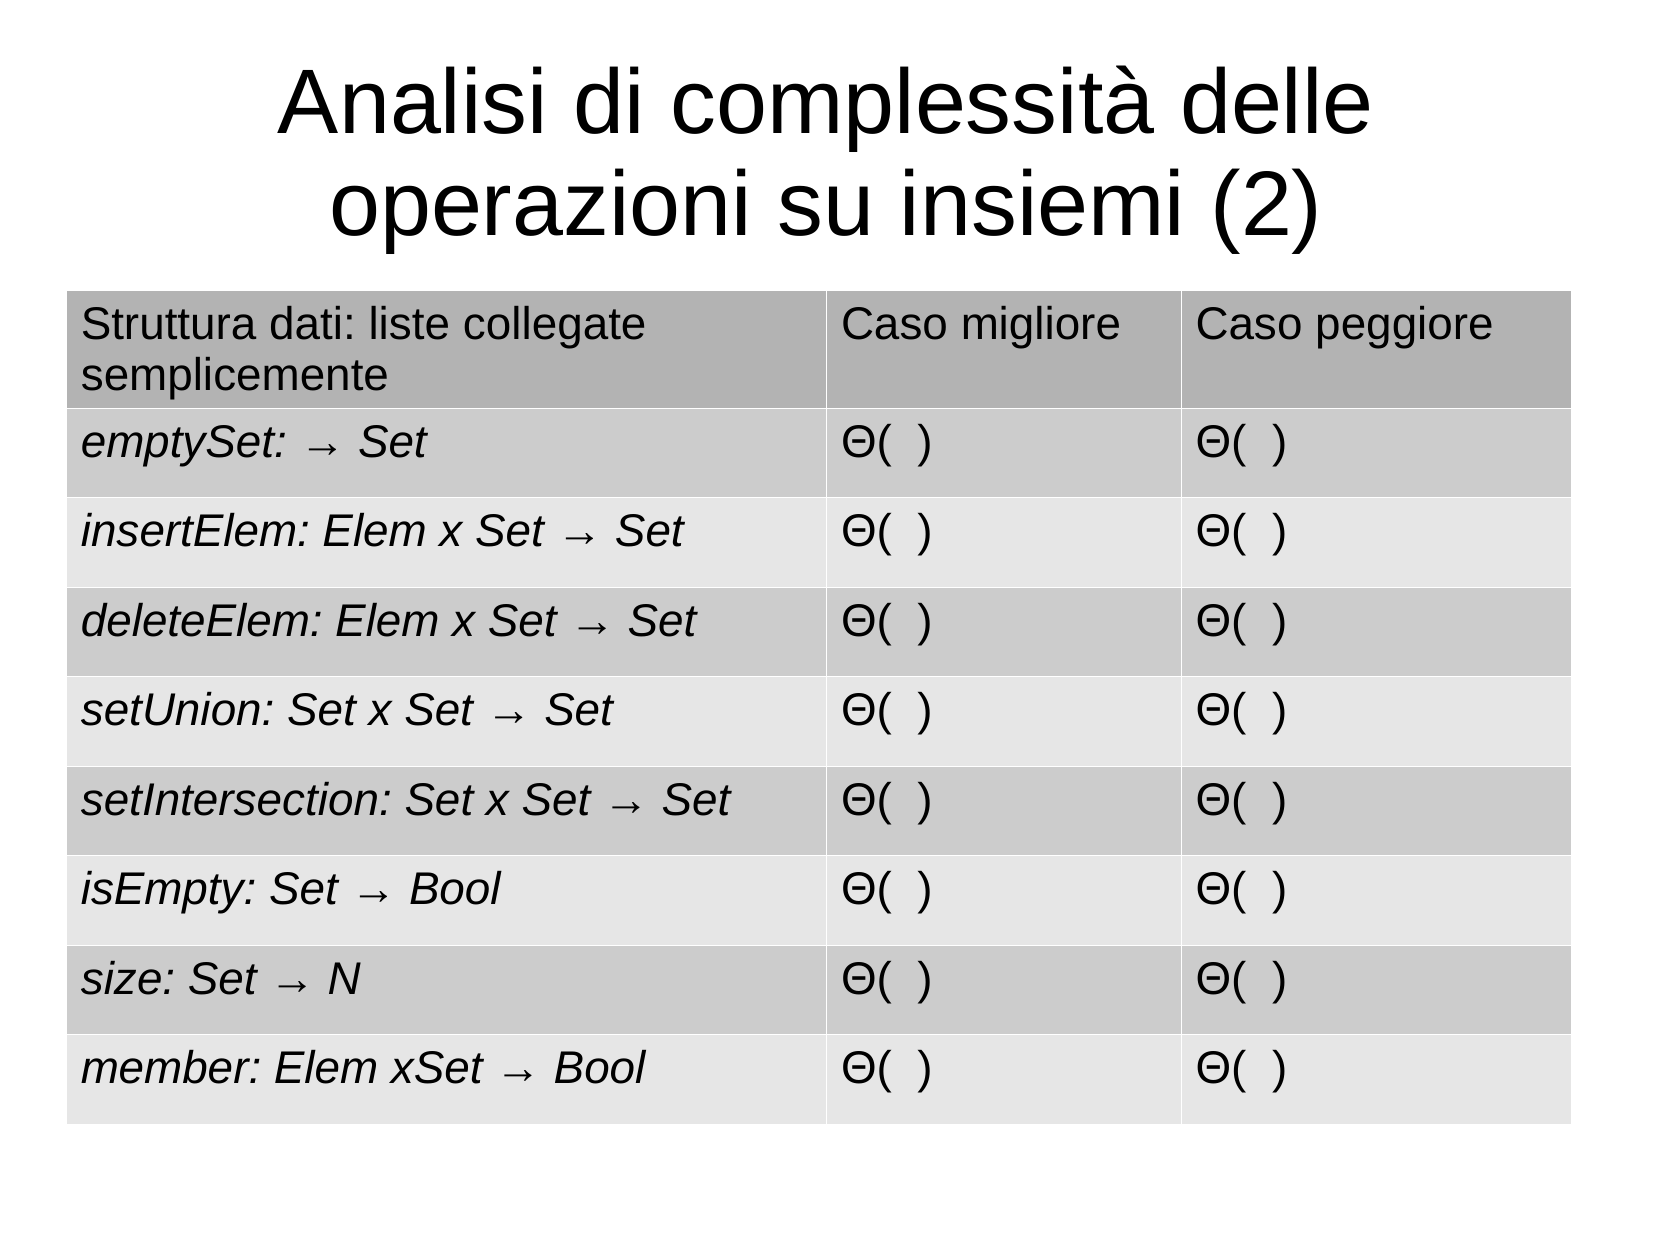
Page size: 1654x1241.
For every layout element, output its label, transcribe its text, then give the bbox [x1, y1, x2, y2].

table_cell deleteElem: Elem x Set → Set [67, 588, 826, 676]
table_cell emptySet: → Set [67, 409, 826, 497]
table_cell Θ( ) [827, 1035, 1181, 1124]
table_cell setIntersection: Set x Set → Set [67, 767, 826, 855]
table_cell Θ( ) [827, 946, 1181, 1034]
table_cell Θ( ) [827, 677, 1181, 766]
table_cell Θ( ) [1182, 1035, 1571, 1124]
table_cell setUnion: Set x Set → Set [67, 677, 826, 766]
table_cell Θ( ) [1182, 409, 1571, 497]
table_header Struttura dati: liste collegate semplicemente [67, 291, 826, 408]
table_cell member: Elem xSet → Bool [67, 1035, 826, 1124]
table_cell size: Set → N [67, 946, 826, 1034]
table_cell Θ( ) [1182, 677, 1571, 766]
table_cell insertElem: Elem x Set → Set [67, 498, 826, 587]
table_header Caso migliore [827, 291, 1181, 408]
table_cell Θ( ) [1182, 588, 1571, 676]
table_cell Θ( ) [827, 498, 1181, 587]
table_header Caso peggiore [1182, 291, 1571, 408]
table_cell Θ( ) [1182, 946, 1571, 1034]
title Analisi di complessità delle operazioni su insiemi (2) [82, 49, 1571, 257]
table_cell Θ( ) [827, 767, 1181, 855]
table_cell Θ( ) [1182, 856, 1571, 945]
table_cell Θ( ) [1182, 767, 1571, 855]
table_cell Θ( ) [827, 409, 1181, 497]
table_cell Θ( ) [827, 856, 1181, 945]
table_cell Θ( ) [827, 588, 1181, 676]
table_cell Θ( ) [1182, 498, 1571, 587]
table_cell isEmpty: Set → Bool [67, 856, 826, 945]
